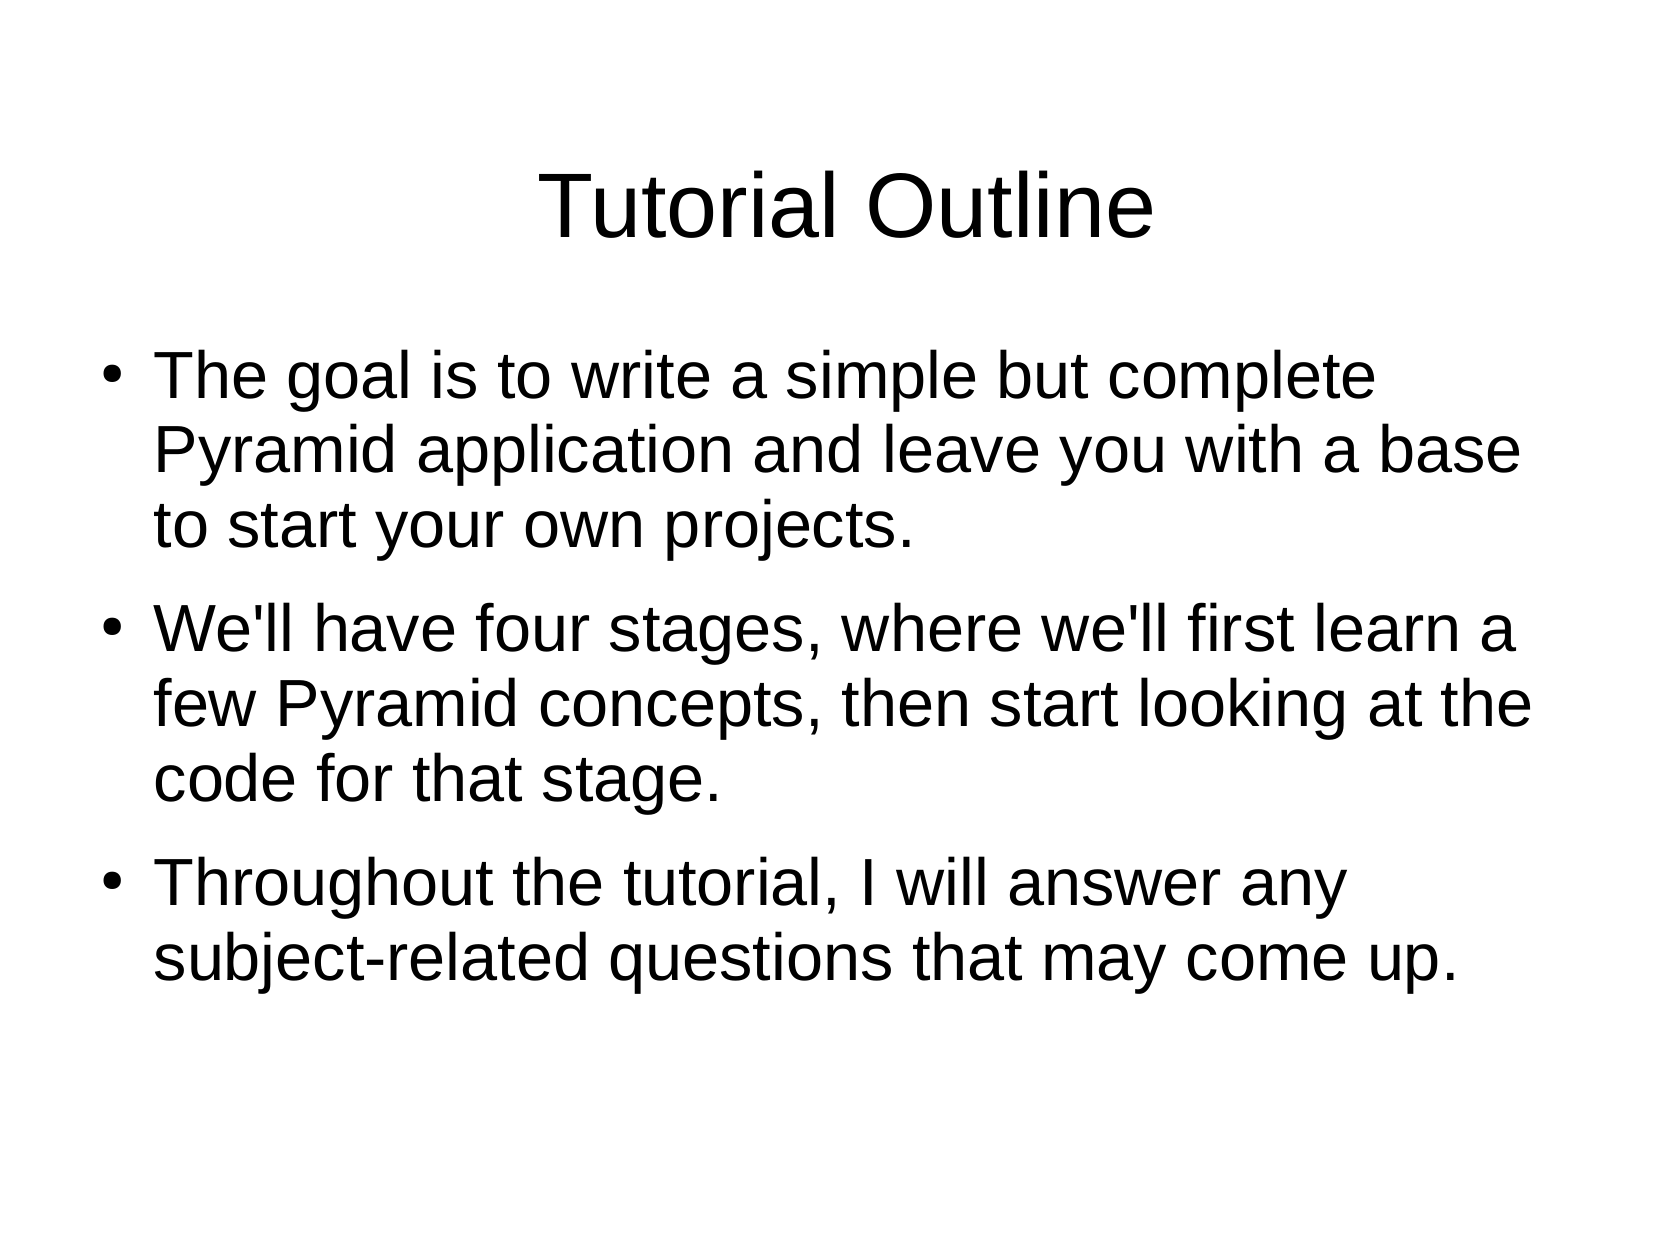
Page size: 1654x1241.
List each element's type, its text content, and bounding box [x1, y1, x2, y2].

title Tutorial Outline [82, 112, 1612, 301]
list The goal is to write a simple but complete Pyramid application and leave you with a base to start your own projects. We'll have four stages, where we'll first learn a few Pyramid concepts, then start looking at the code for that stage. Throughout the tutorial, I will answer any subject-related questions that may come up. [82, 337, 1571, 1157]
